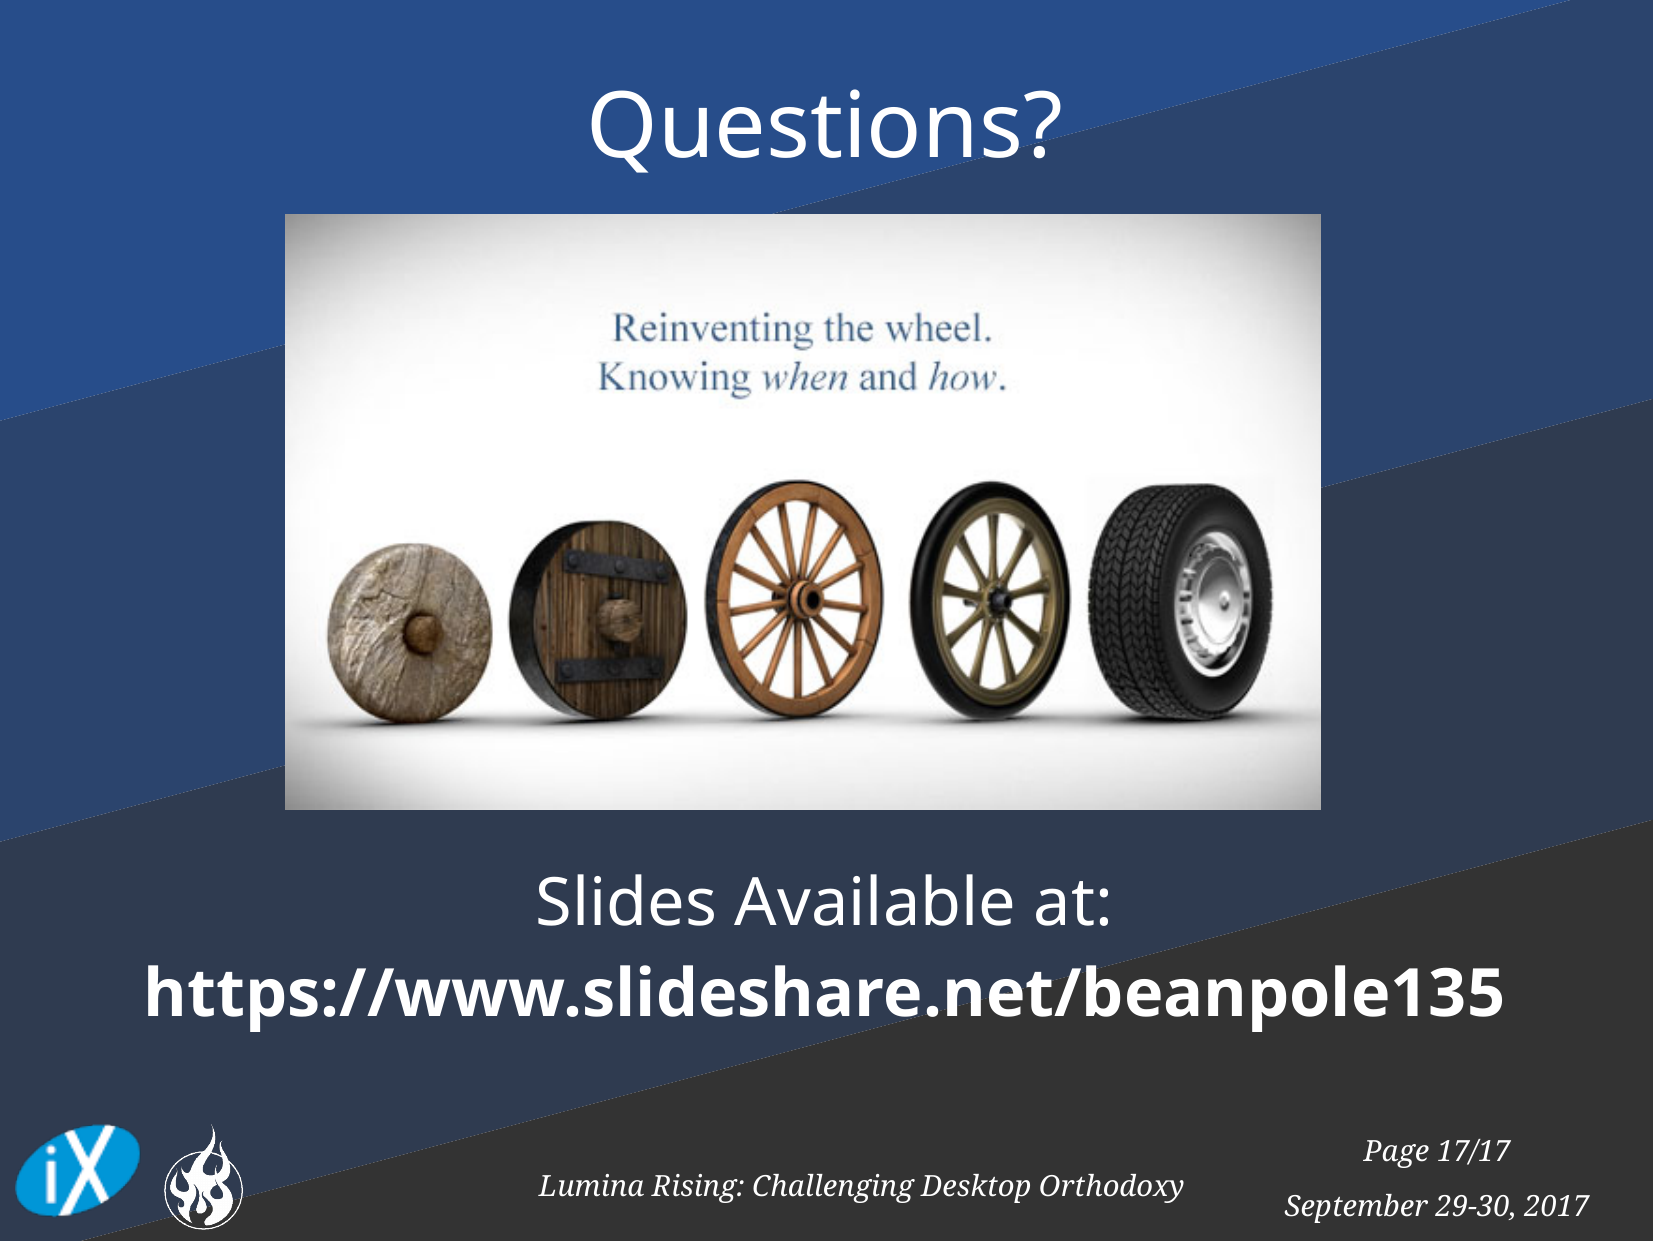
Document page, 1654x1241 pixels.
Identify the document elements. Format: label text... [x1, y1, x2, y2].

picture [46, 1145, 56, 1155]
picture [150, 1124, 256, 1230]
subtitle Questions? Slides Available at: https://www.slideshare.net/beanpole135 [30, 15, 1621, 1081]
picture [15, 1124, 145, 1223]
picture [285, 214, 1321, 811]
picture [46, 1160, 56, 1203]
